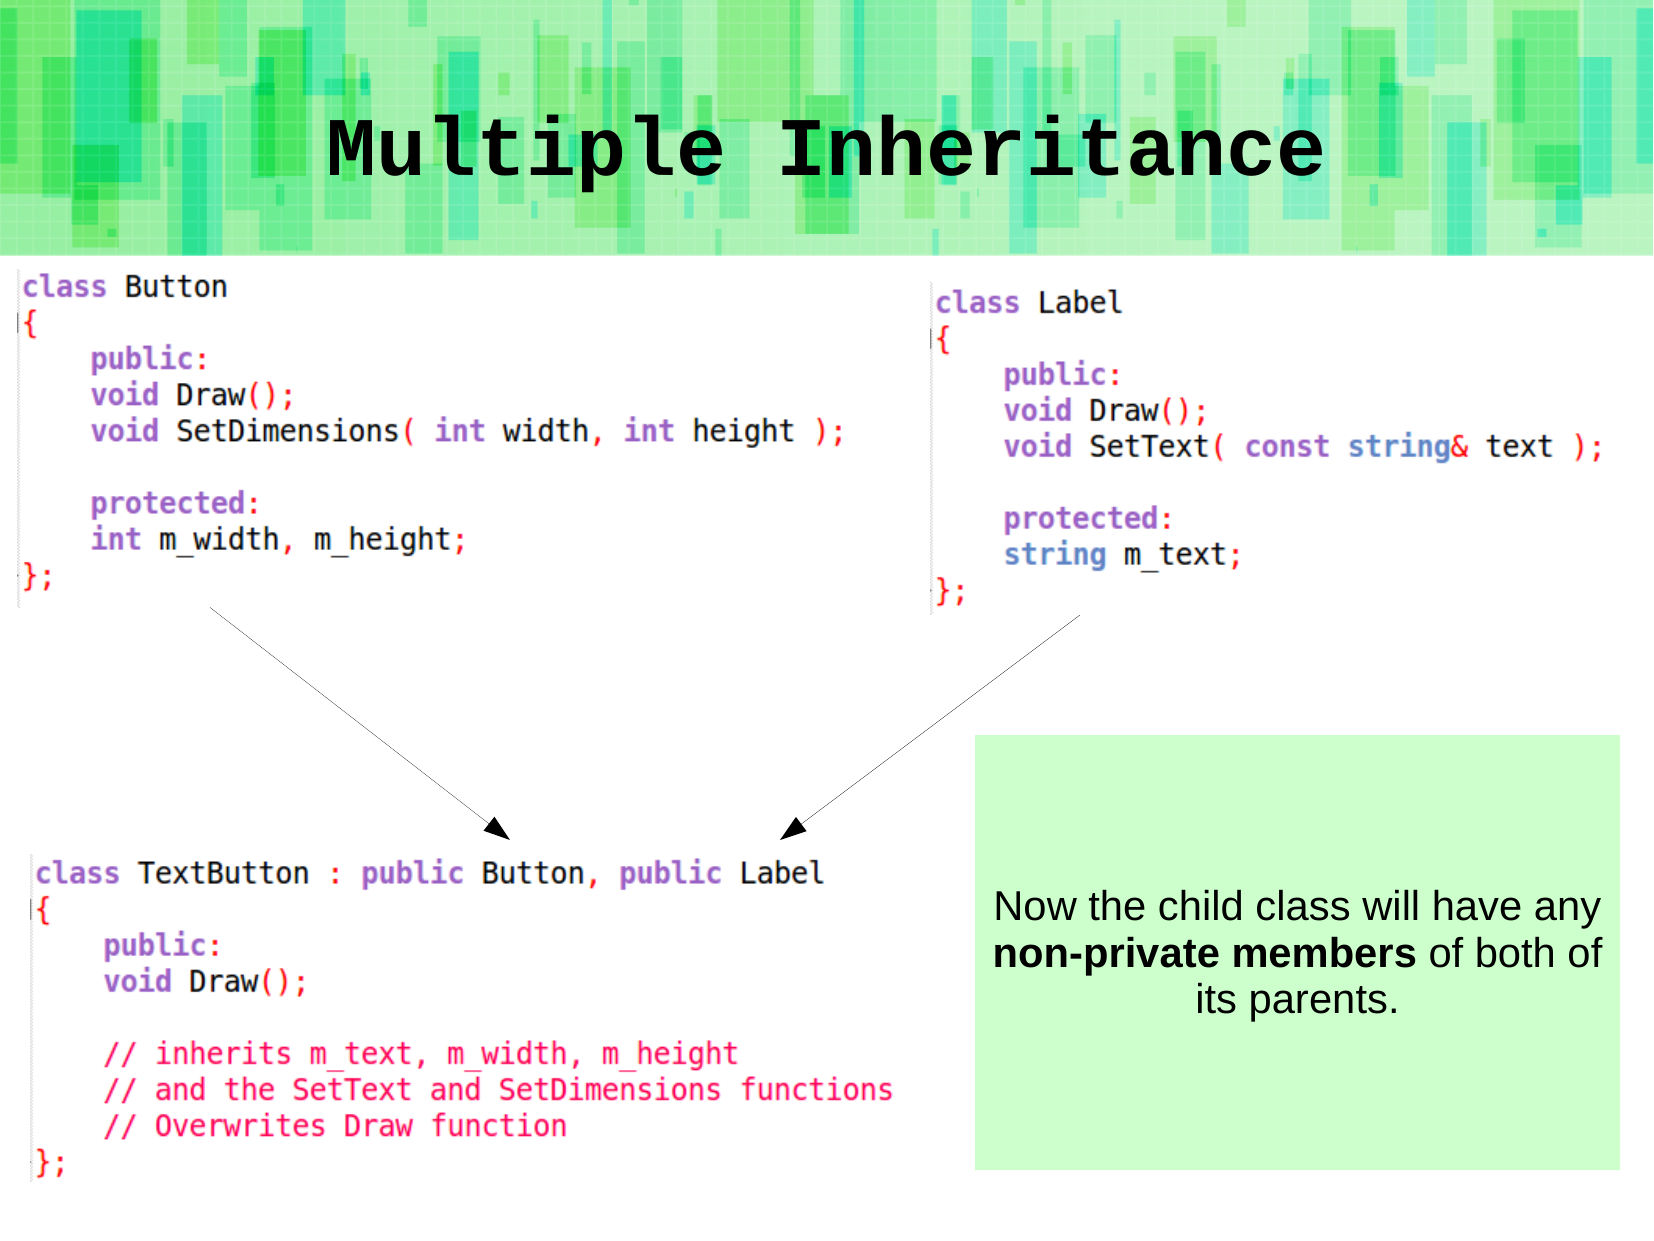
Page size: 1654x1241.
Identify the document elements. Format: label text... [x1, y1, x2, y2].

picture [0, 0, 1654, 1241]
title Multiple Inheritance [82, 49, 1571, 257]
text_box Now the child class will have any non-private members of both of its parents. [975, 735, 1621, 1171]
